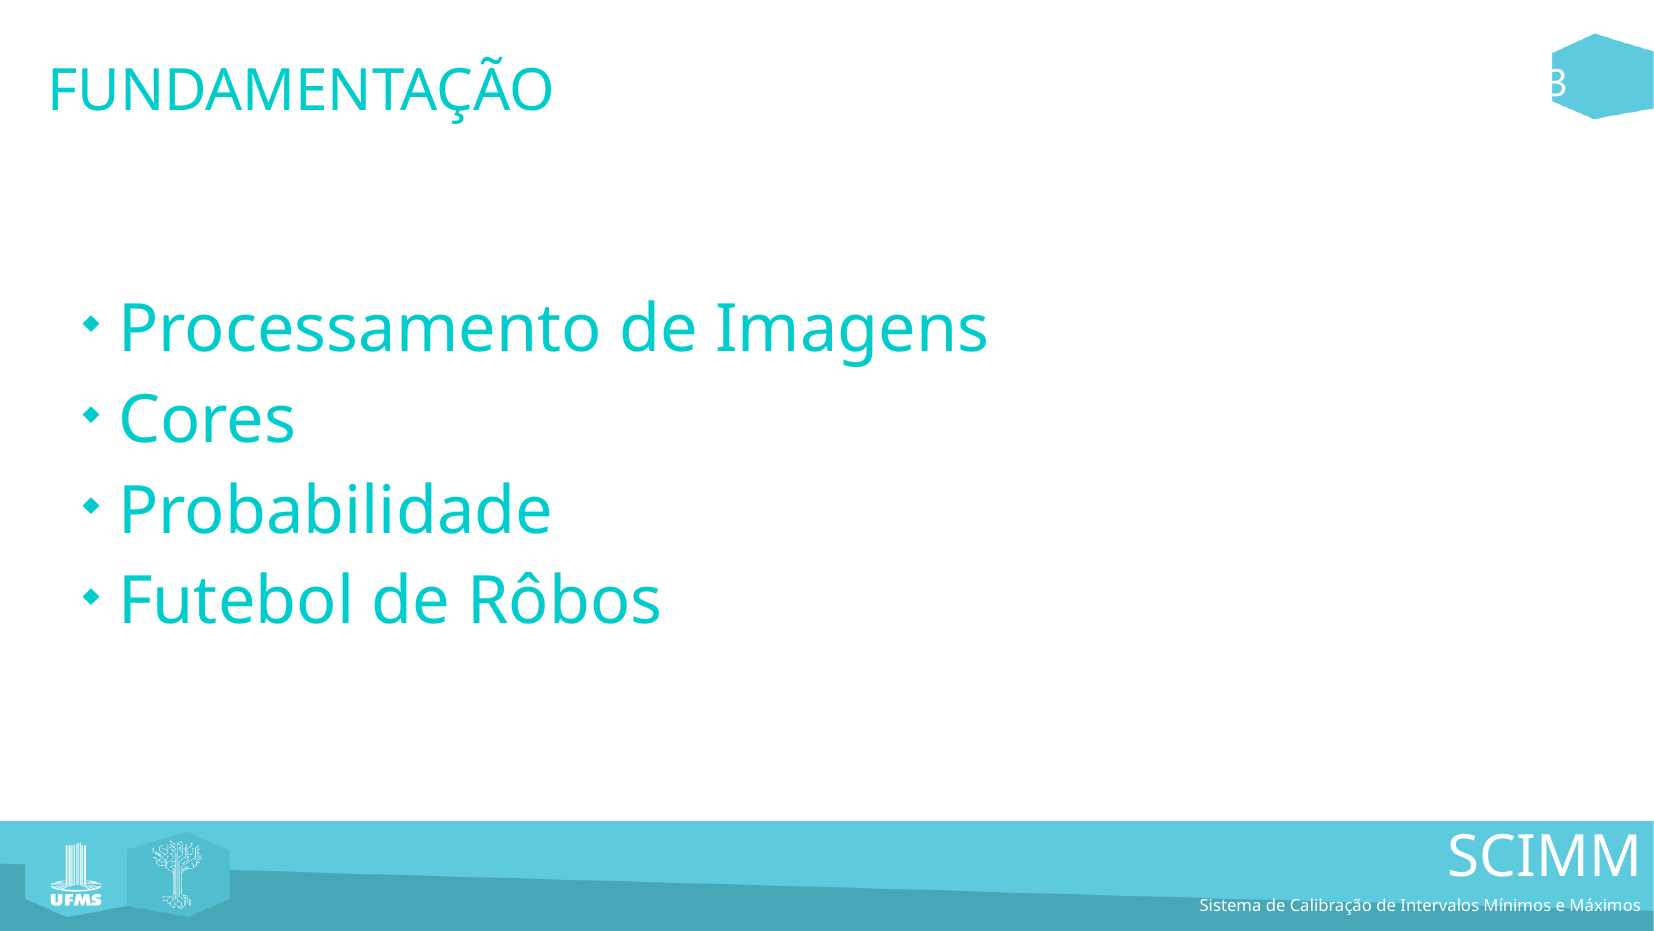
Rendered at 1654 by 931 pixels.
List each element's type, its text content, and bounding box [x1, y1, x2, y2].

title SCIMM Sistema de Calibração de Intervalos Mínimos e Máximos [153, 801, 1642, 931]
picture [0, 0, 1654, 931]
title FUNDAMENTAÇÃO [11, 10, 1501, 166]
subtitle Processamento de Imagens Cores Probabilidade Futebol de Rôbos [82, 217, 1571, 758]
text_box <number> [1532, 49, 1654, 120]
